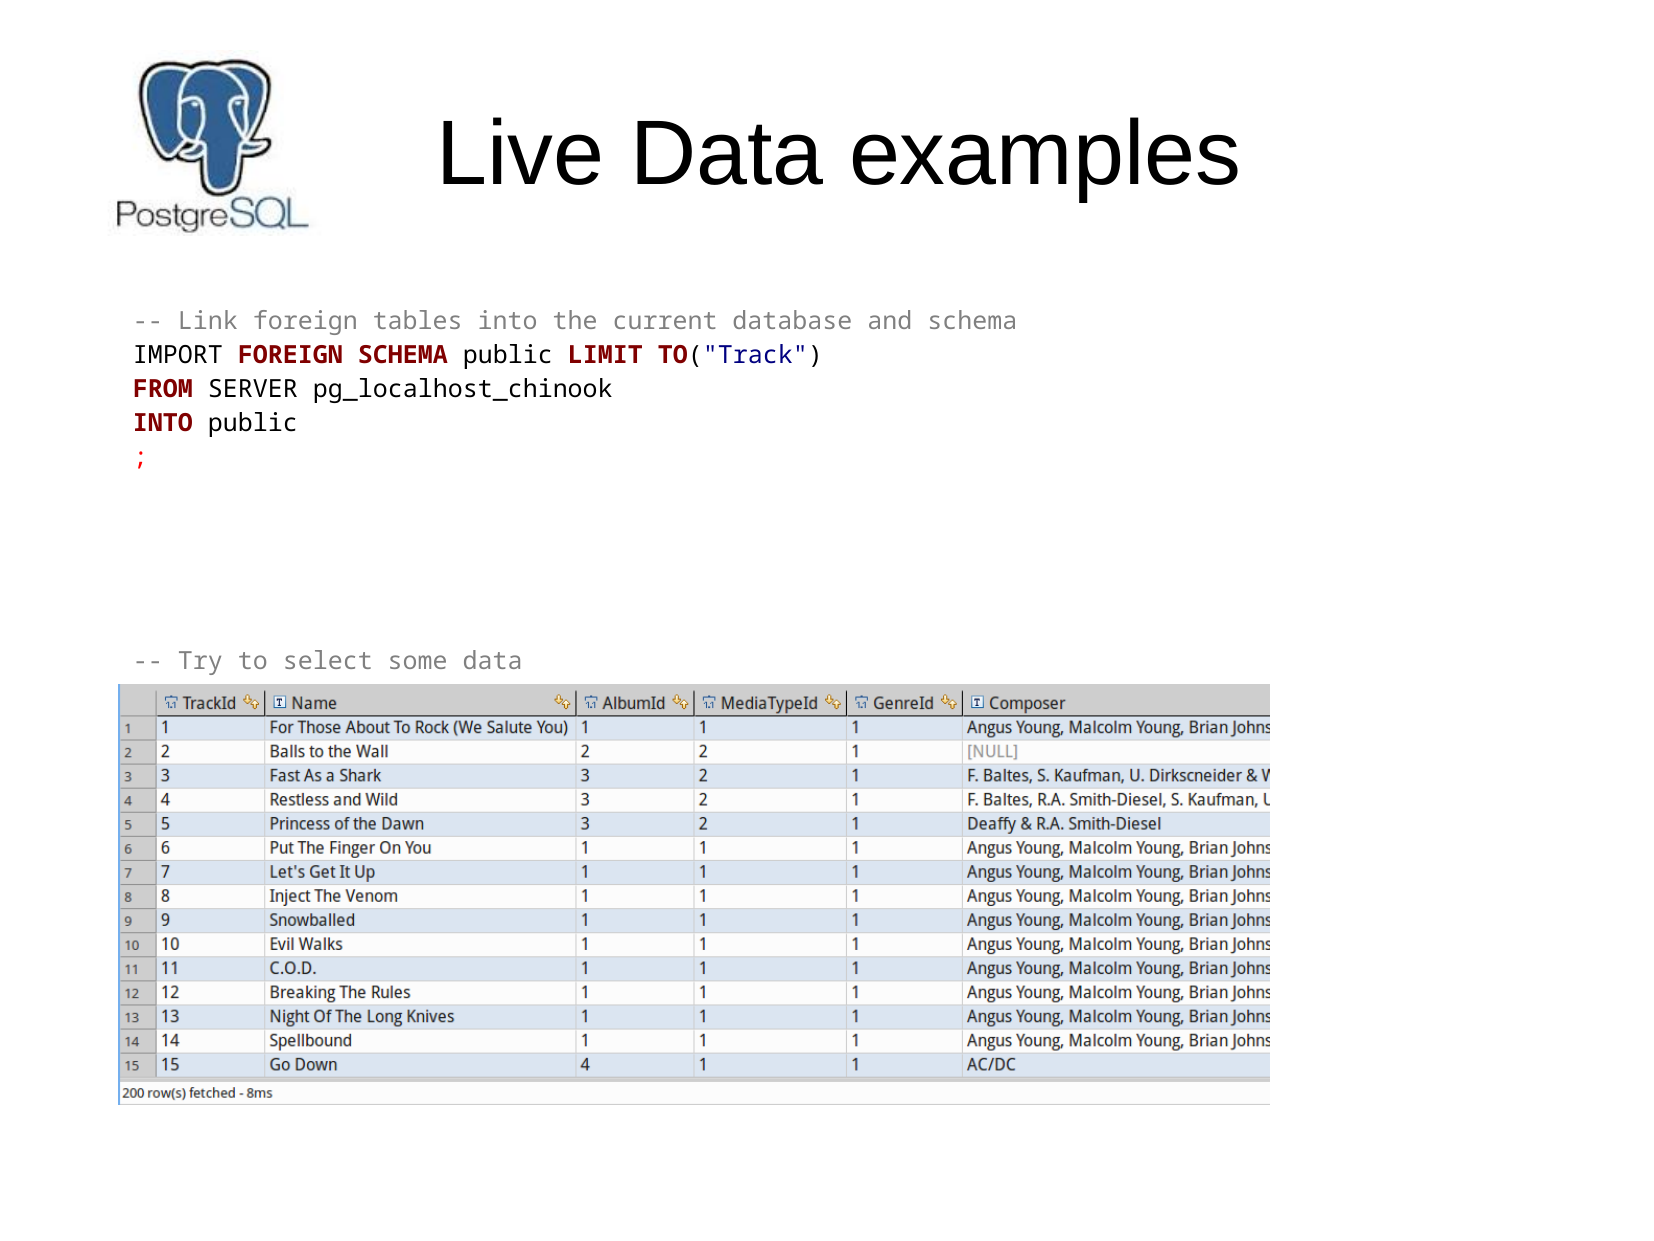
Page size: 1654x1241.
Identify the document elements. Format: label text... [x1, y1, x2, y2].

text_box -- Link foreign tables into the current database and schema IMPORT FOREIGN SCHEMA public LIMIT TO("Track") FROM SERVER pg_localhost_chinook INTO public ; -- Try to select some data SELECT * FROM "Track"; [118, 295, 1033, 662]
picture [118, 684, 1270, 1105]
picture [58, 50, 356, 237]
title Live Data examples [82, 49, 1571, 257]
